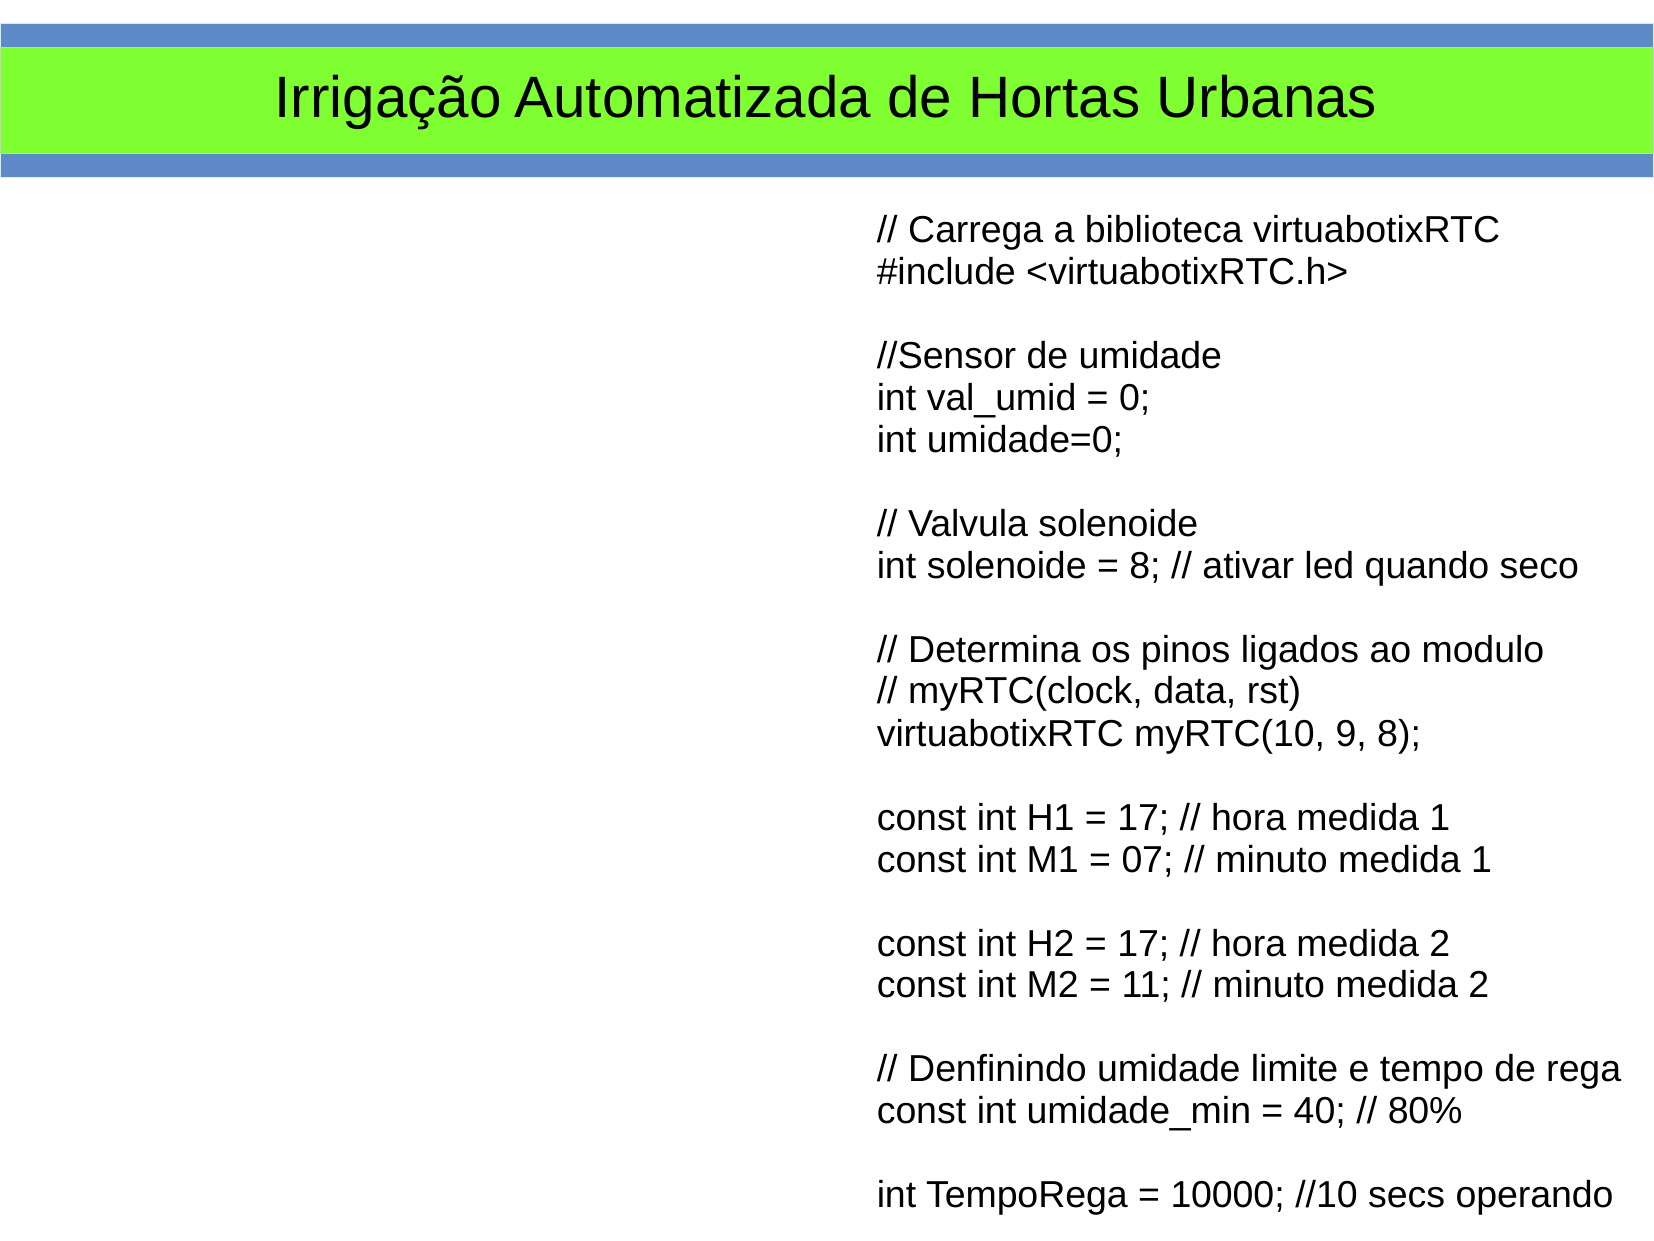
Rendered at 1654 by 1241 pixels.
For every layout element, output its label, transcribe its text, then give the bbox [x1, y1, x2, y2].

title Irrigação Automatizada de Hortas Urbanas [200, 41, 1512, 154]
text_box [0, 23, 1654, 178]
text_box // Carrega a biblioteca virtuabotixRTC #include <virtuabotixRTC.h> //Sensor de umidade int val_umid = 0; int umidade=0; // Valvula solenoide int solenoide = 8; // ativar led quando seco // Determina os pinos ligados ao modulo // myRTC(clock, data, rst) virtuabotixRTC myRTC(10, 9, 8); const int H1 = 17; // hora medida 1 const int M1 = 07; // minuto medida 1 const int H2 = 17; // hora medida 2 const int M2 = 11; // minuto medida 2 // Denfinindo umidade limite e tempo de rega const int umidade_min = 40; // 80% int TempoRega = 10000; //10 secs operando [862, 200, 1642, 1212]
